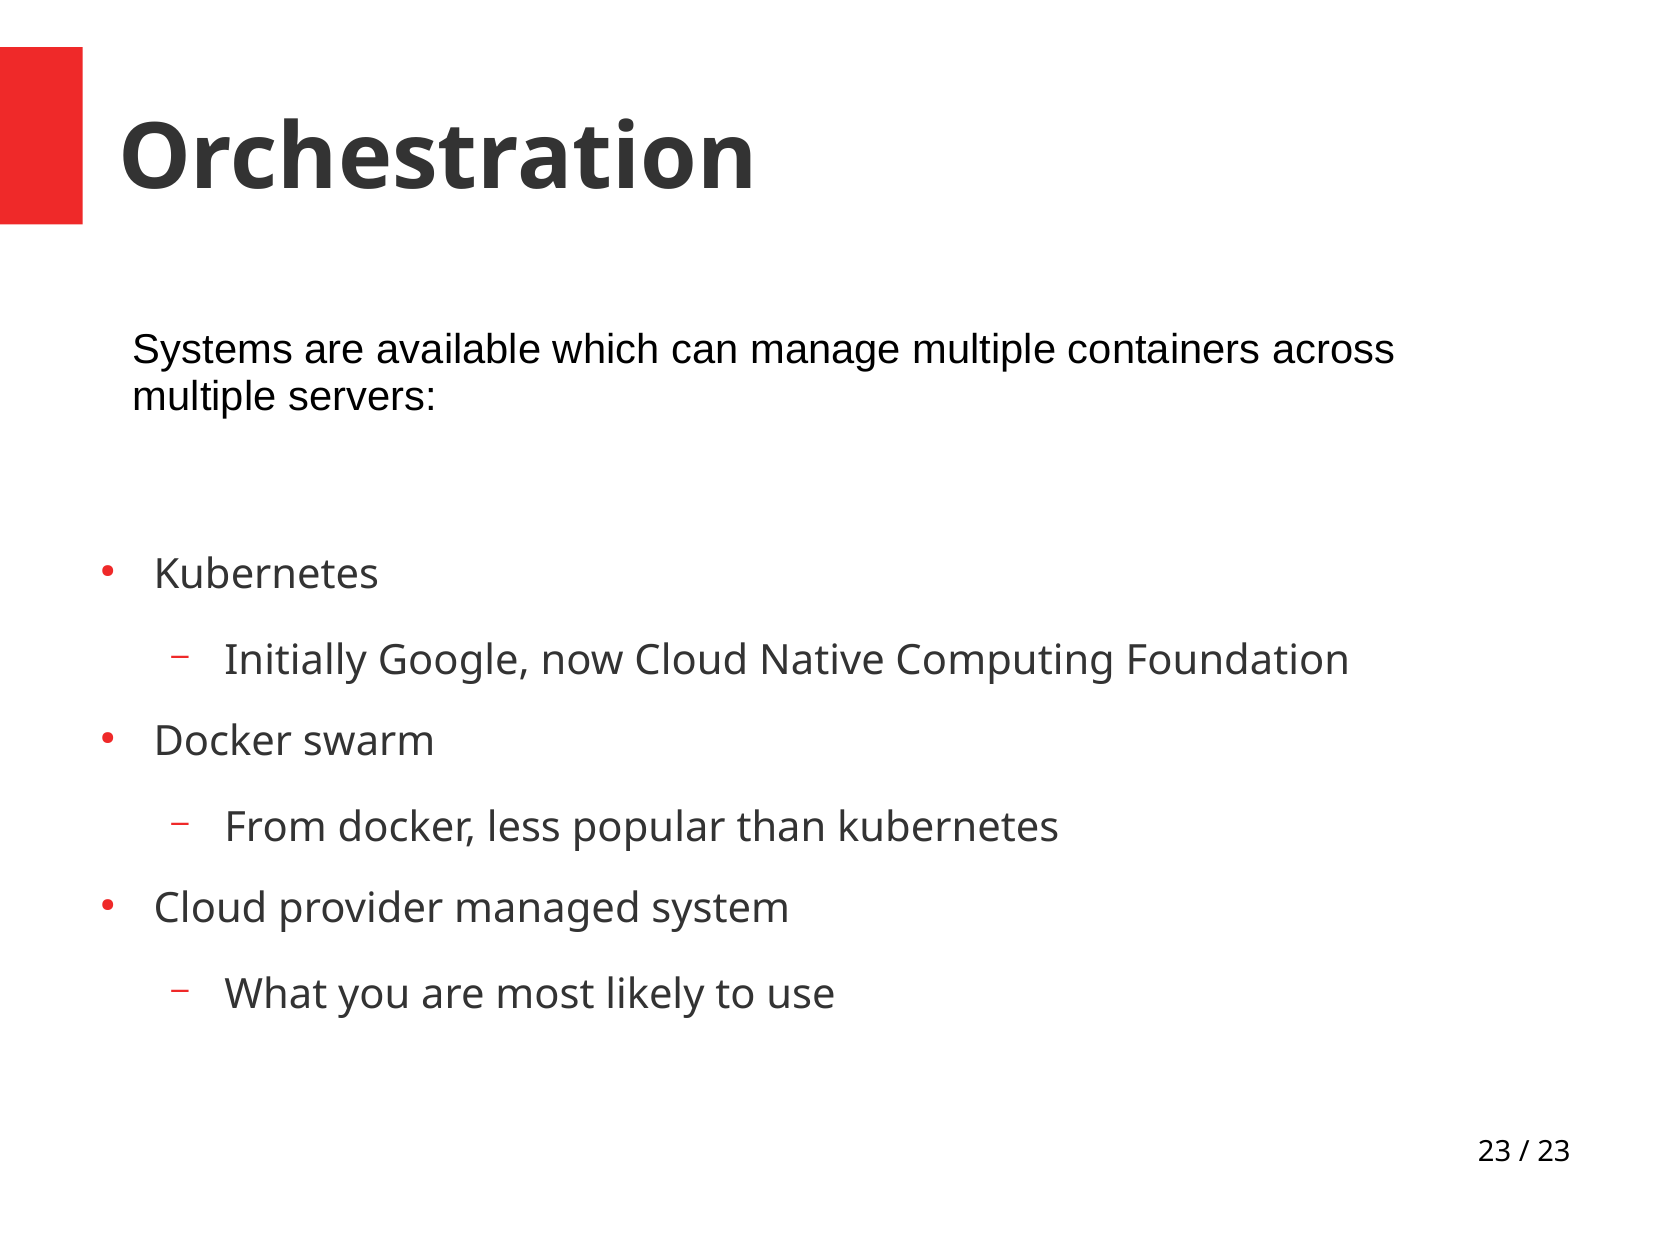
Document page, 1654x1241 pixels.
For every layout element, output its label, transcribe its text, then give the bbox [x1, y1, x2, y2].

list Kubernetes Initially Google, now Cloud Native Computing Foundation Docker swarm From docker, less popular than kubernetes Cloud provider managed system What you are most likely to use [82, 543, 1501, 1052]
title Orchestration [118, 49, 1571, 257]
text_box Systems are available which can manage multiple containers across multiple servers: [118, 318, 1524, 427]
